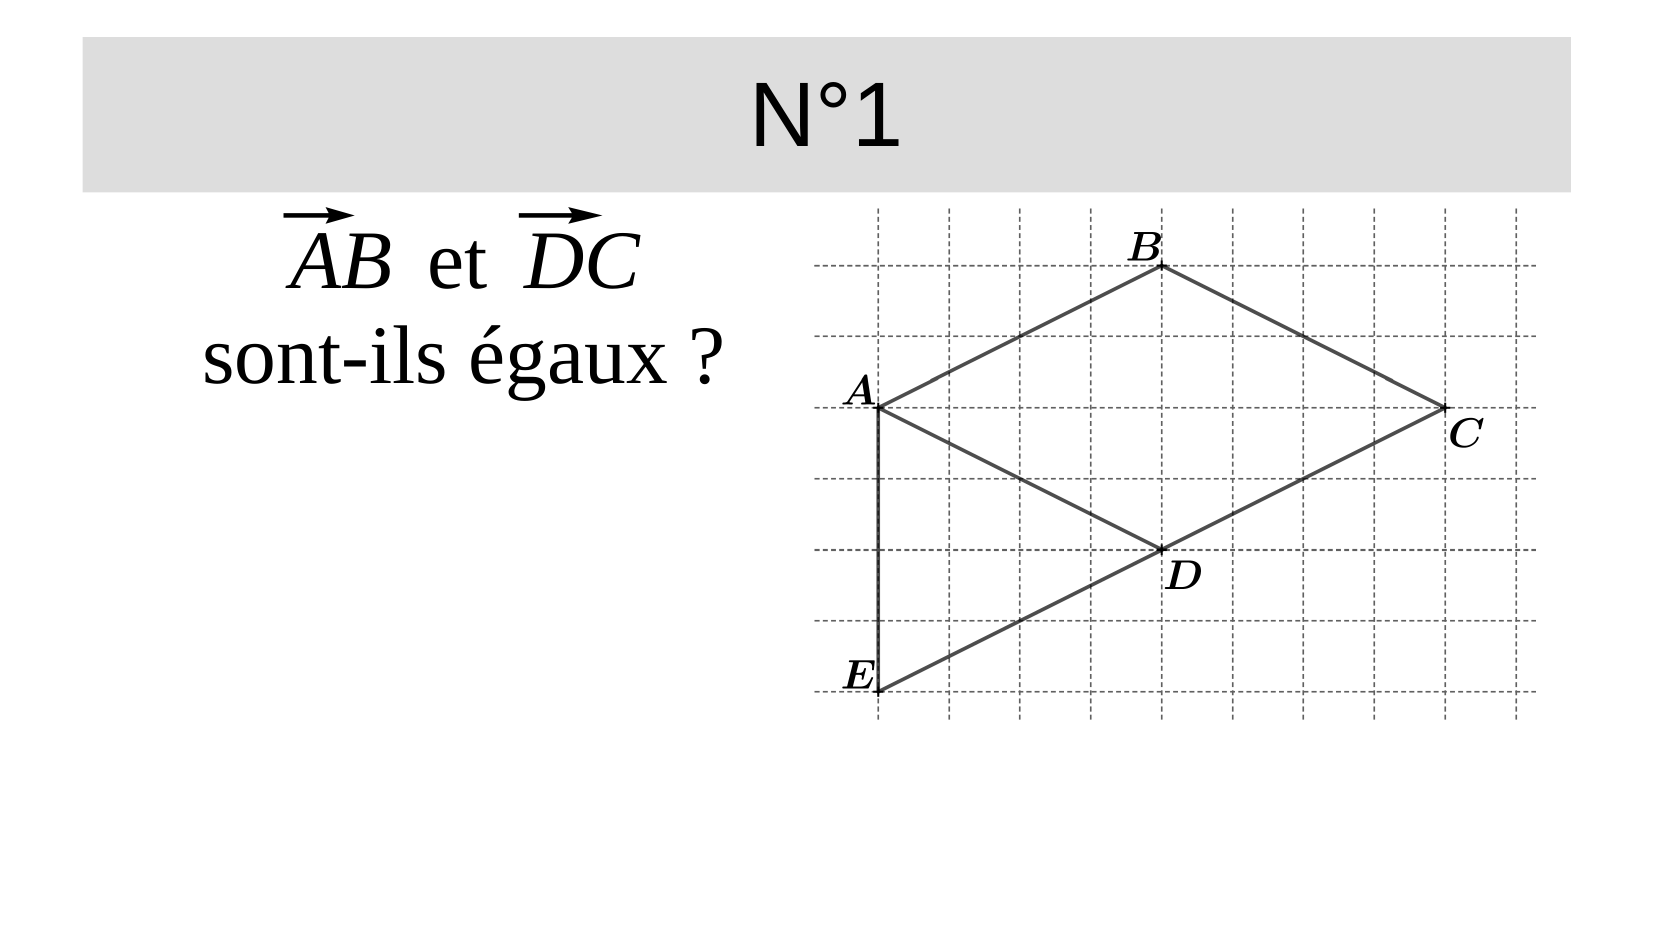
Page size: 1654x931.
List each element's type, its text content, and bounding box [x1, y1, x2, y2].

title N°1 [82, 37, 1571, 193]
chart [195, 202, 733, 402]
picture [814, 208, 1536, 721]
